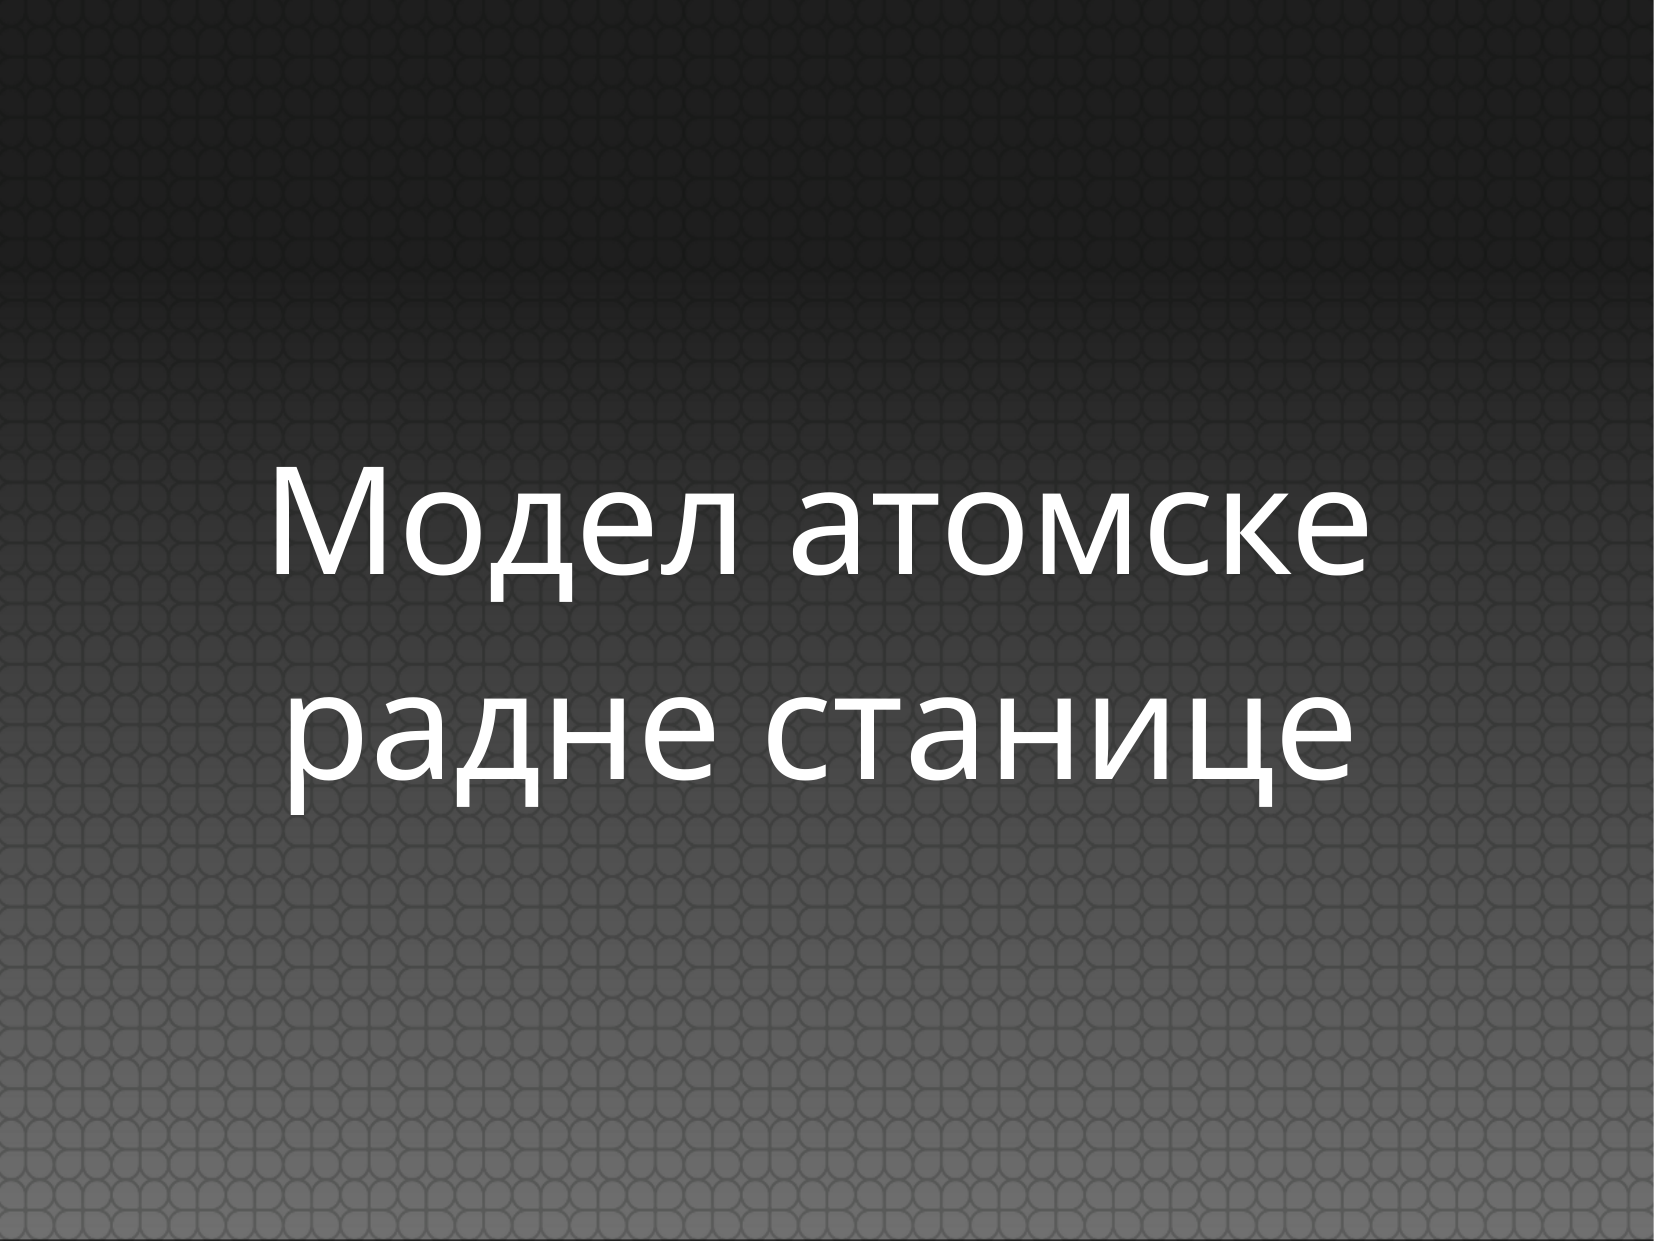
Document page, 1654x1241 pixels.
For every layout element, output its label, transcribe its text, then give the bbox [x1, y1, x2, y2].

picture [0, 0, 1654, 1241]
title Модел атомске радне станице [75, 430, 1564, 808]
